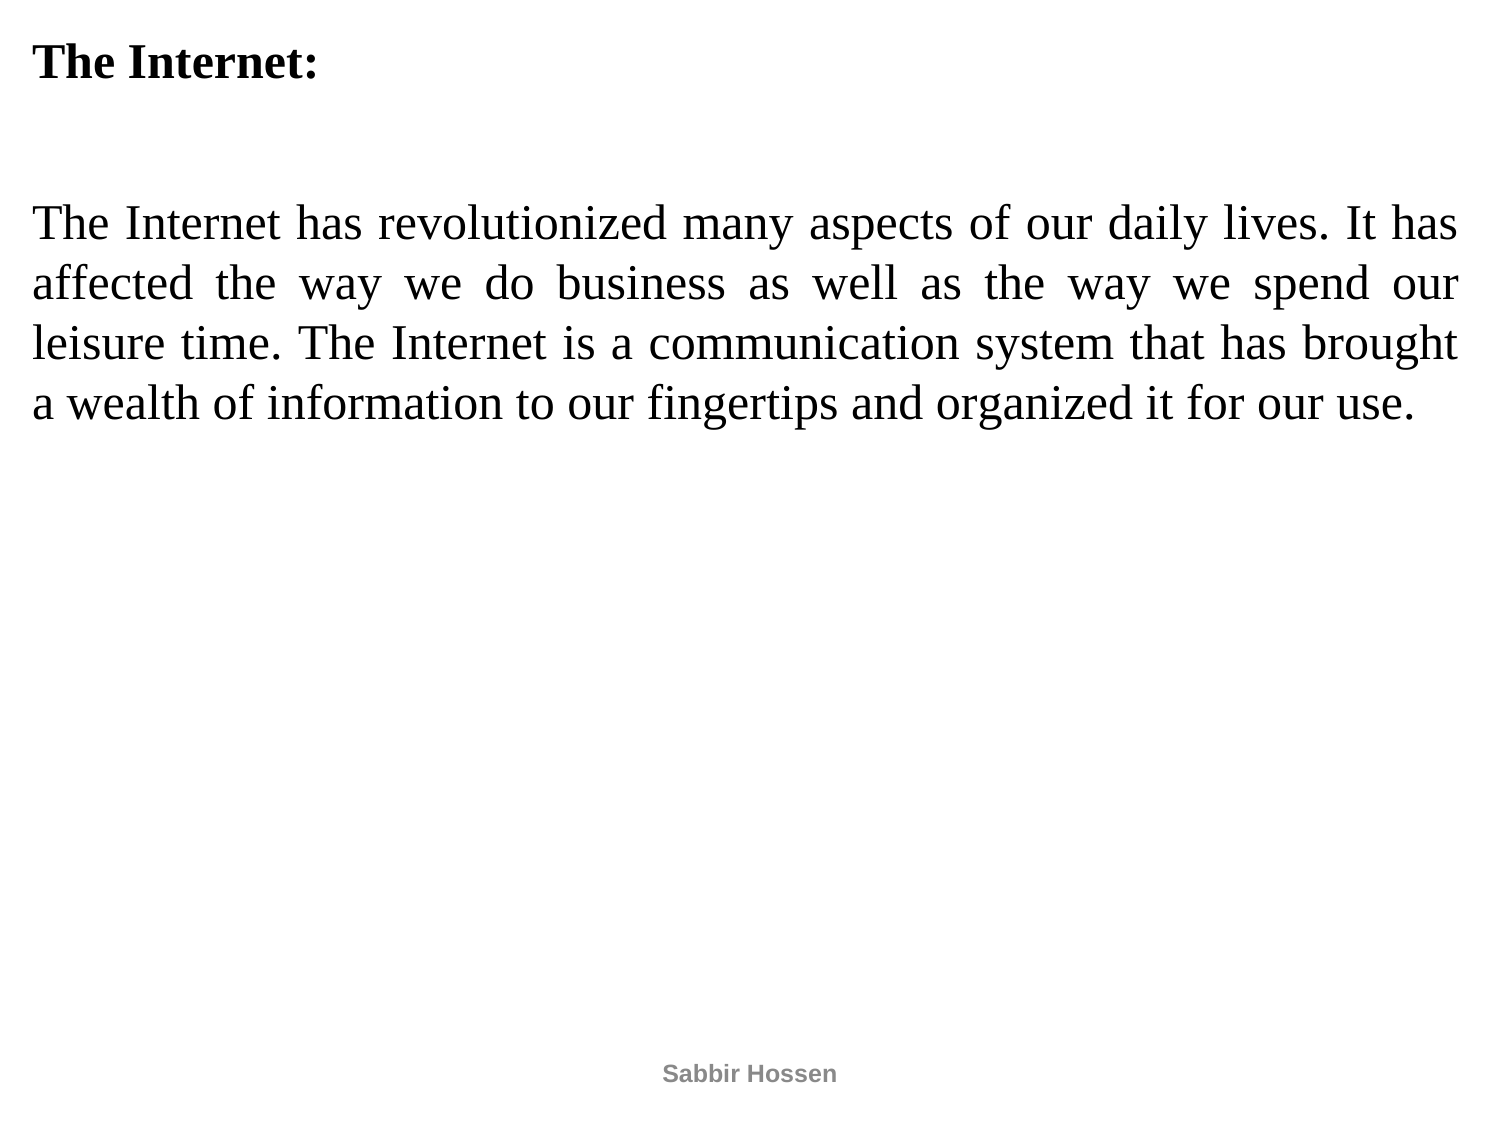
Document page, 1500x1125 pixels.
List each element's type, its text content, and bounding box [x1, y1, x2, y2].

list The Internet: The Internet has revolutionized many aspects of our daily lives. It has affected the way we do business as well as the way we spend our leisure time. The Internet is a communication system that has brought a wealth of information to our fingertips and organized it for our use. [17, 20, 1476, 1106]
text_box Sabbir Hossen [496, 1042, 1004, 1103]
